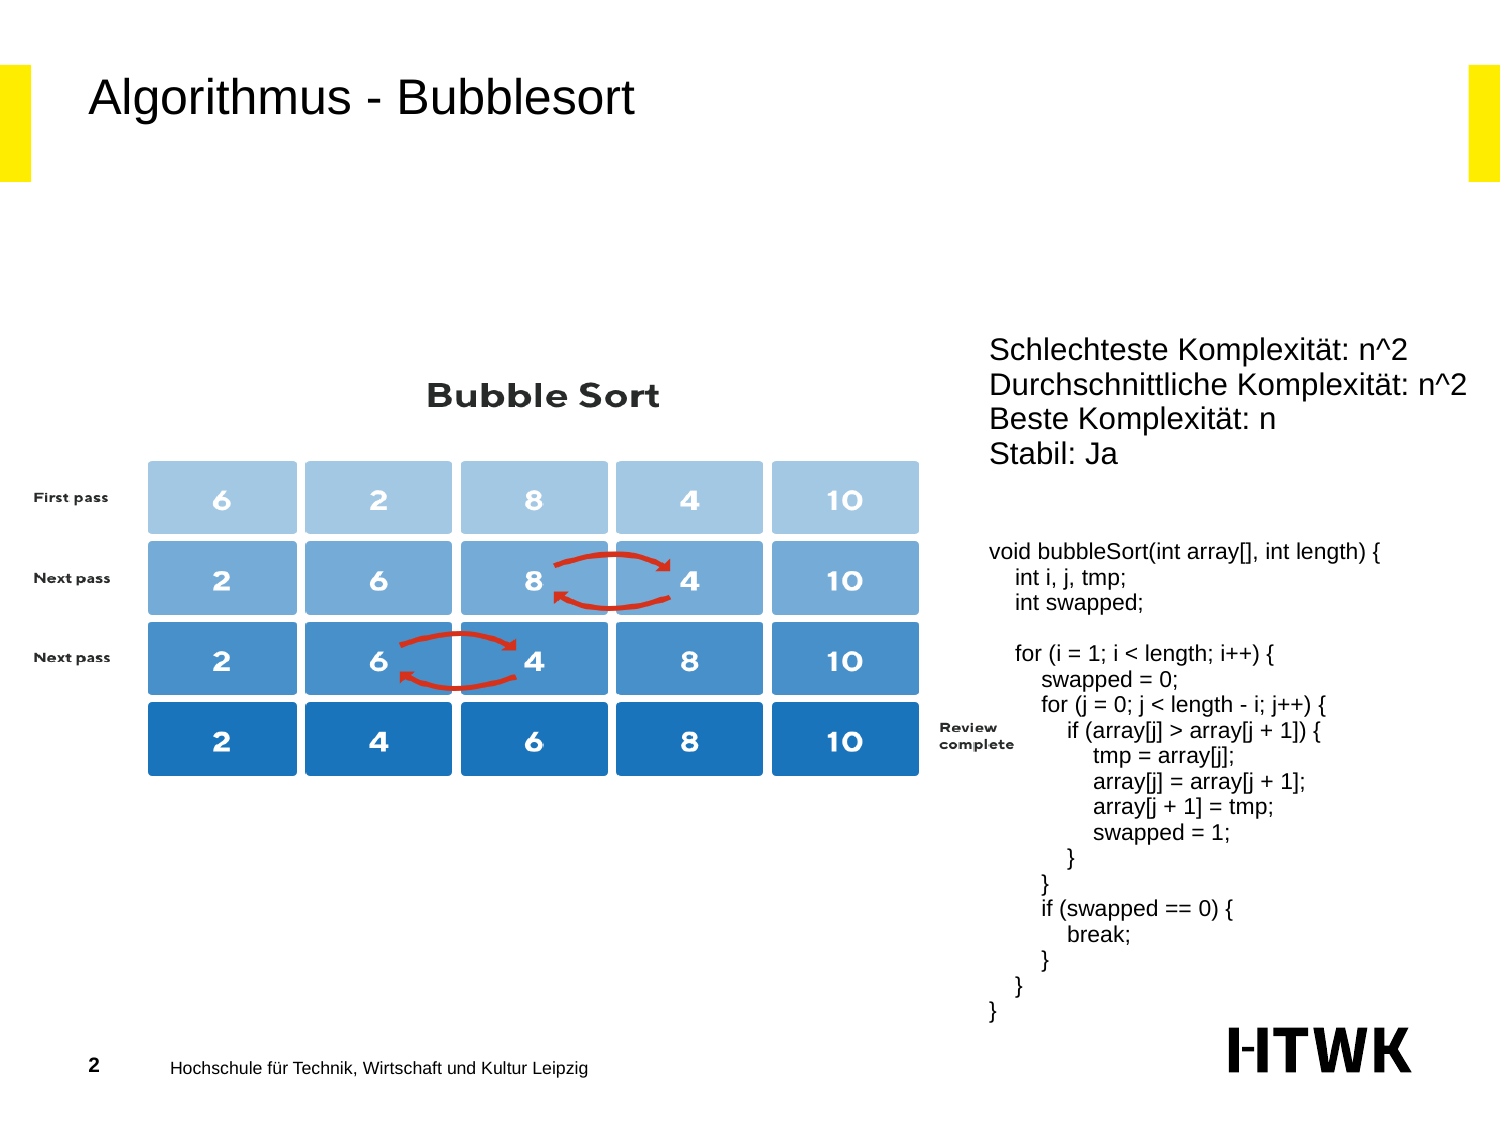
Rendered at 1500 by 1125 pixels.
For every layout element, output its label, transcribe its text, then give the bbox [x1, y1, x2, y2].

text_box void bubbleSort(int array[], int length) { int i, j, tmp; int swapped; for (i = 1; i < length; i++) { swapped = 0; for (j = 0; j < length - i; j++) { if (array[j] > array[j + 1]) { tmp = array[j]; array[j] = array[j + 1]; array[j + 1] = tmp; swapped = 1; } } if (swapped == 0) { break; } } } [974, 531, 1500, 1125]
picture [0, 295, 1093, 886]
slide_number <Foliennummer> [88, 1018, 149, 1078]
title Algorithmus - Bubblesort [88, 59, 1412, 177]
text_box Schlechteste Komplexität: n^2 Durchschnittliche Komplexität: n^2 Beste Komplexität: n Stabil: Ja [974, 324, 1500, 531]
